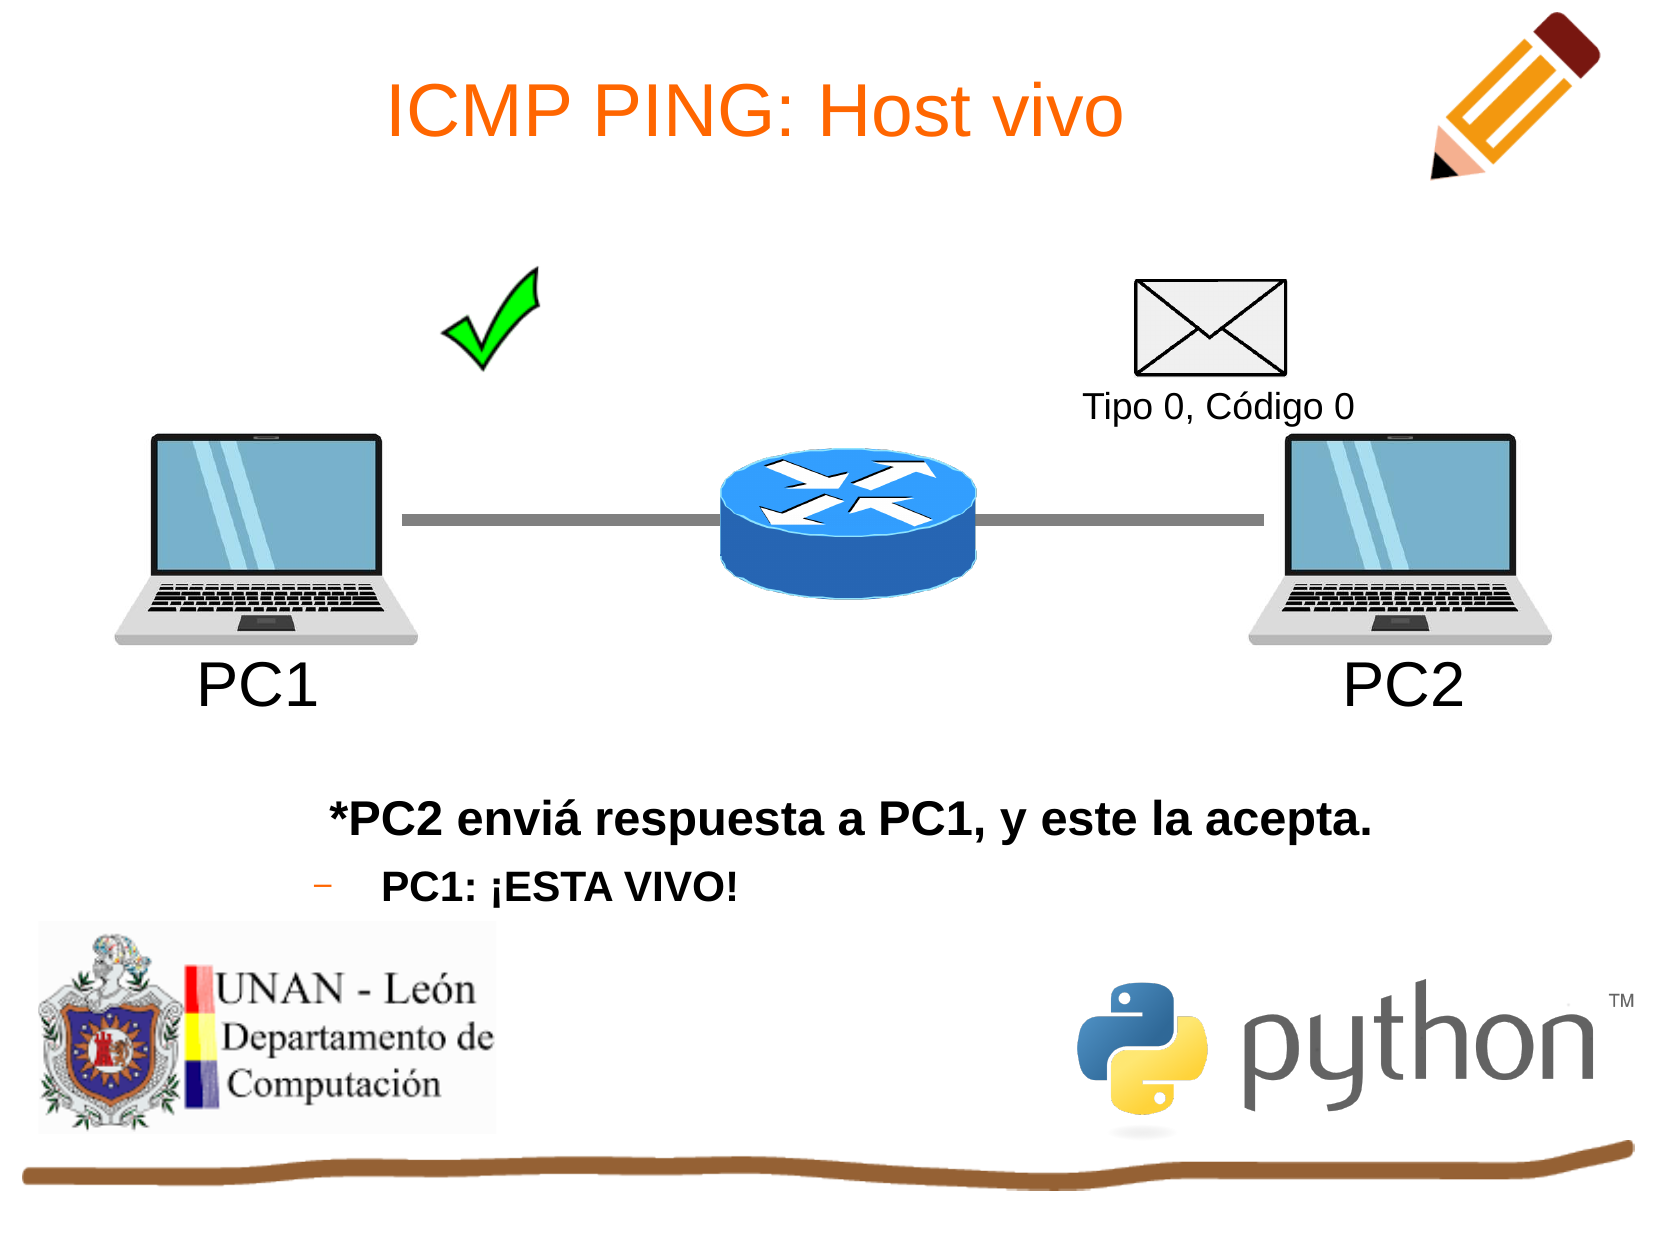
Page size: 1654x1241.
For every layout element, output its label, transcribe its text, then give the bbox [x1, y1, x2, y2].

picture [22, 970, 1647, 1191]
picture [720, 448, 978, 601]
text_box Tipo 0, Código 0 [1067, 377, 1371, 435]
list *PC2 enviá respuesta a PC1, y este la acepta. PC1: ¡ESTA VIVO! [277, 791, 1376, 922]
picture [1240, 425, 1556, 650]
title ICMP PING: Host vivo [82, 49, 1430, 172]
picture [431, 259, 550, 378]
list PC2 [1275, 649, 1501, 721]
picture [1133, 279, 1288, 377]
list PC1 [129, 649, 355, 721]
picture [106, 425, 422, 650]
picture [1430, 12, 1601, 181]
picture [38, 921, 497, 1134]
